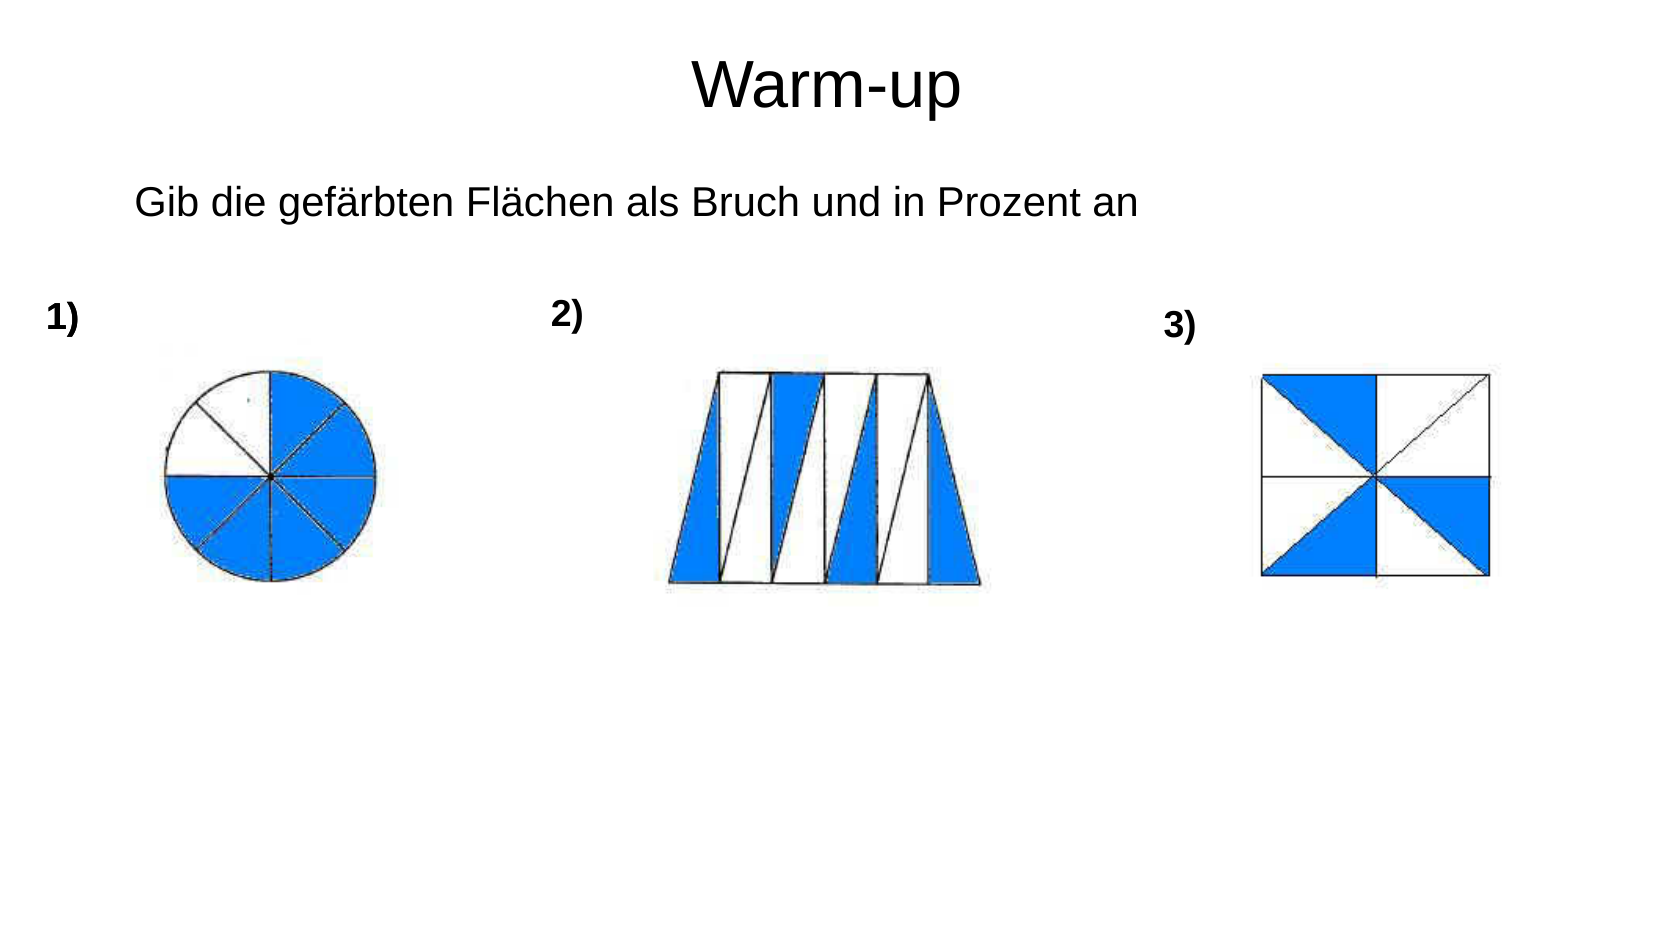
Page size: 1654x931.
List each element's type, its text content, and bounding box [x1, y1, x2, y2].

picture [1222, 343, 1517, 608]
picture [122, 338, 406, 609]
text_box 2) [536, 285, 645, 343]
list Gib die gefärbten Flächen als Bruch und in Prozent an [63, 178, 1552, 718]
title Warm-up [82, 37, 1571, 133]
picture [653, 342, 1004, 611]
text_box 1) [31, 287, 140, 345]
text_box 3) [1148, 295, 1257, 353]
